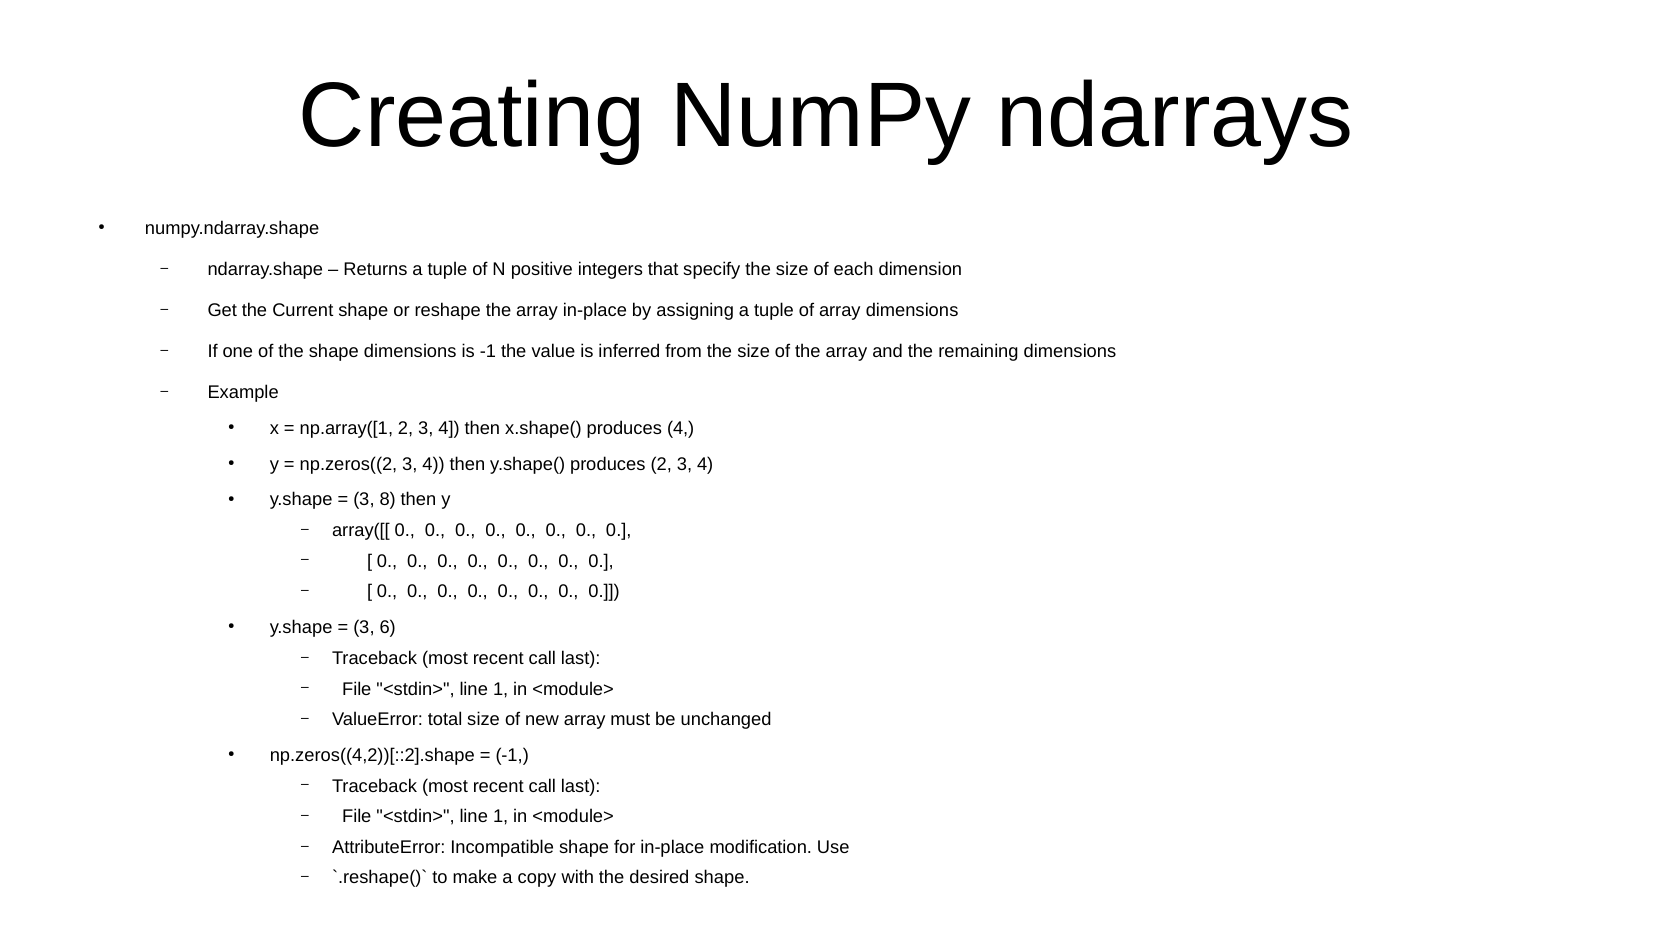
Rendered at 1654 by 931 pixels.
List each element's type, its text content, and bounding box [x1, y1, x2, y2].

list numpy.ndarray.shape ndarray.shape – Returns a tuple of N positive integers that specify the size of each dimension Get the Current shape or reshape the array in-place by assigning a tuple of array dimensions If one of the shape dimensions is -1 the value is inferred from the size of the array and the remaining dimensions Example x = np.array([1, 2, 3, 4]) then x.shape() produces (4,) y = np.zeros((2, 3, 4)) then y.shape() produces (2, 3, 4) y.shape = (3, 8) then y array([[ 0., 0., 0., 0., 0., 0., 0., 0.], [ 0., 0., 0., 0., 0., 0., 0., 0.], [ 0., 0., 0., 0., 0., 0., 0., 0.]]) y.shape = (3, 6) Traceback (most recent call last): File "<stdin>", line 1, in <module> ValueError: total size of new array must be unchanged np.zeros((4,2))[::2].shape = (-1,) Traceback (most recent call last): File "<stdin>", line 1, in <module> AttributeError: Incompatible shape for in-place modification. Use `.reshape()` to make a copy with the desired shape. [82, 217, 1621, 901]
title Creating NumPy ndarrays [82, 37, 1571, 193]
